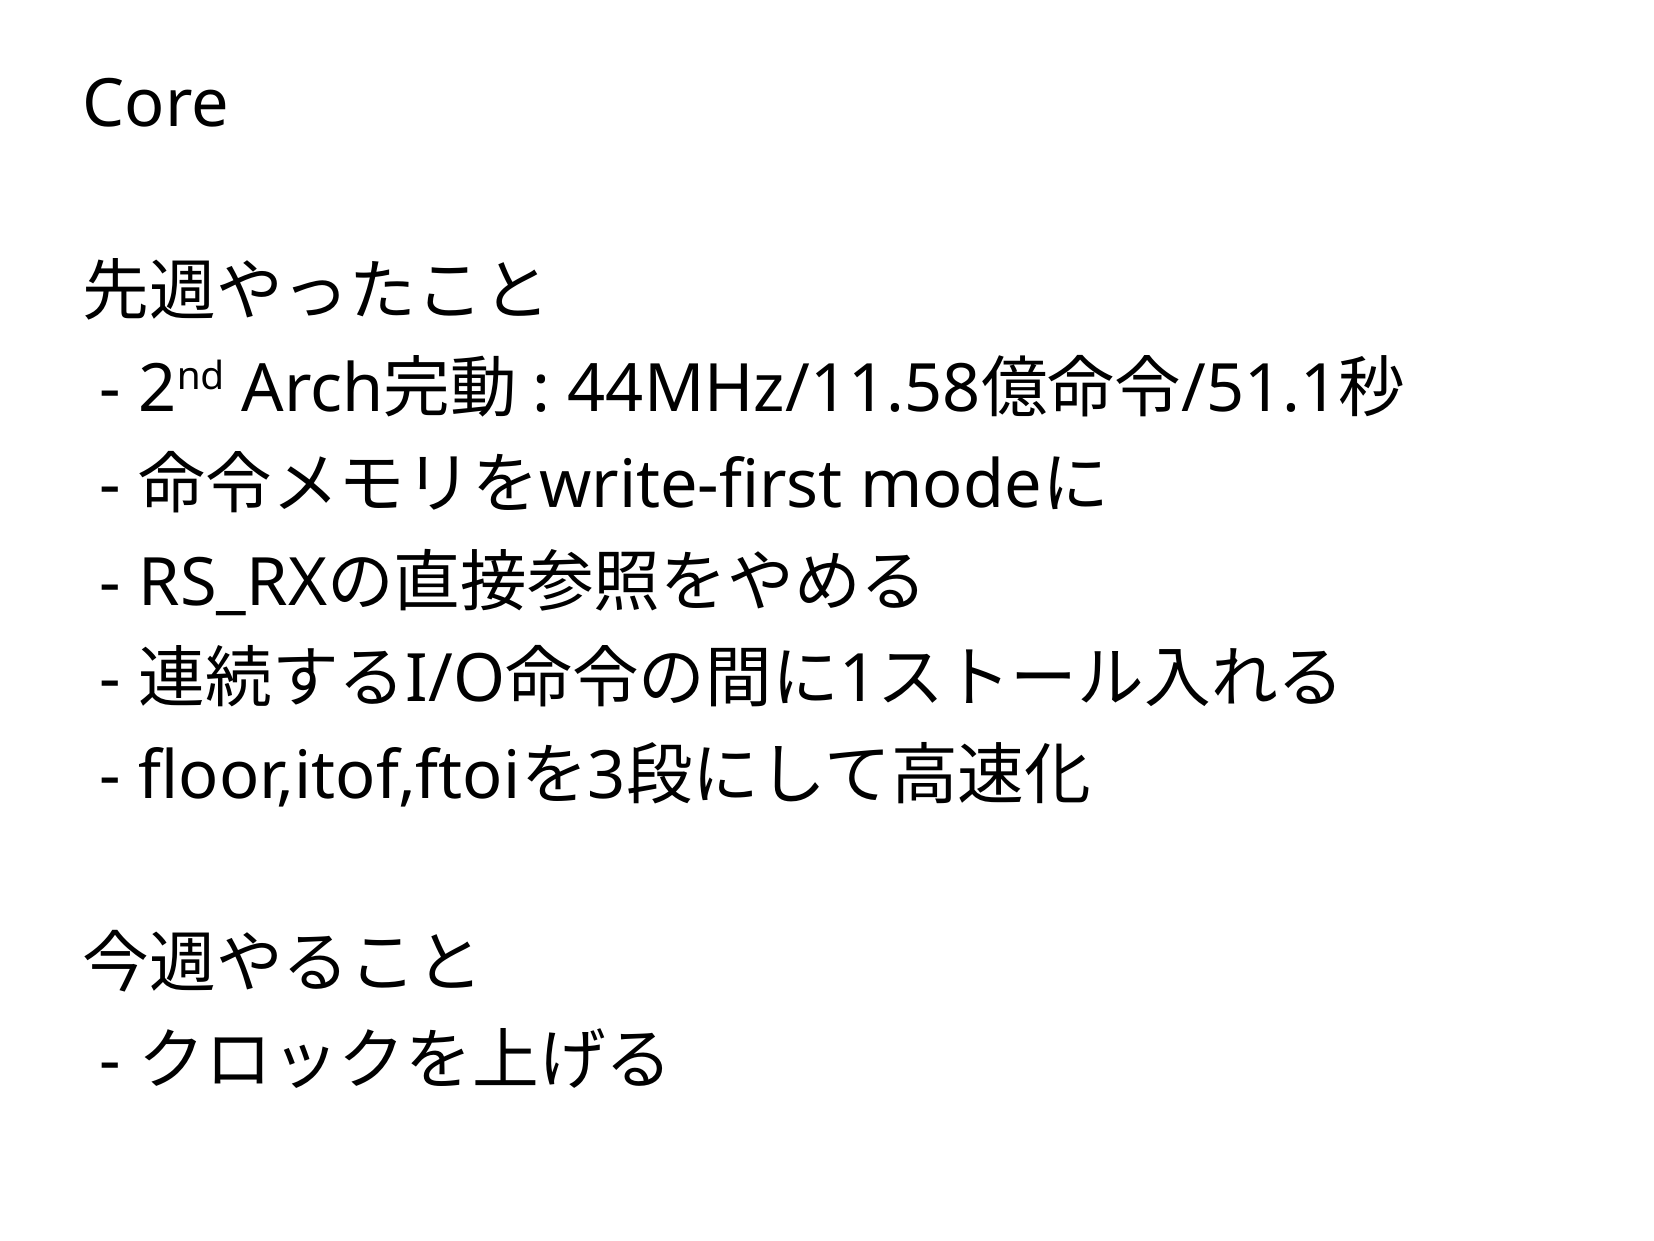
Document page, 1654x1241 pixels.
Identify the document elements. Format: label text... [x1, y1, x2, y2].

subtitle Core 先週やったこと - 2nd Arch完動 : 44MHz/11.58億命令/51.1秒 - 命令メモリをwrite-first modeに - RS_RXの直接参照をやめる - 連続するI/O命令の間に1ストール入れる - floor,itof,ftoiを3段にして高速化 今週やること - クロックを上げる [82, 49, 1571, 1109]
